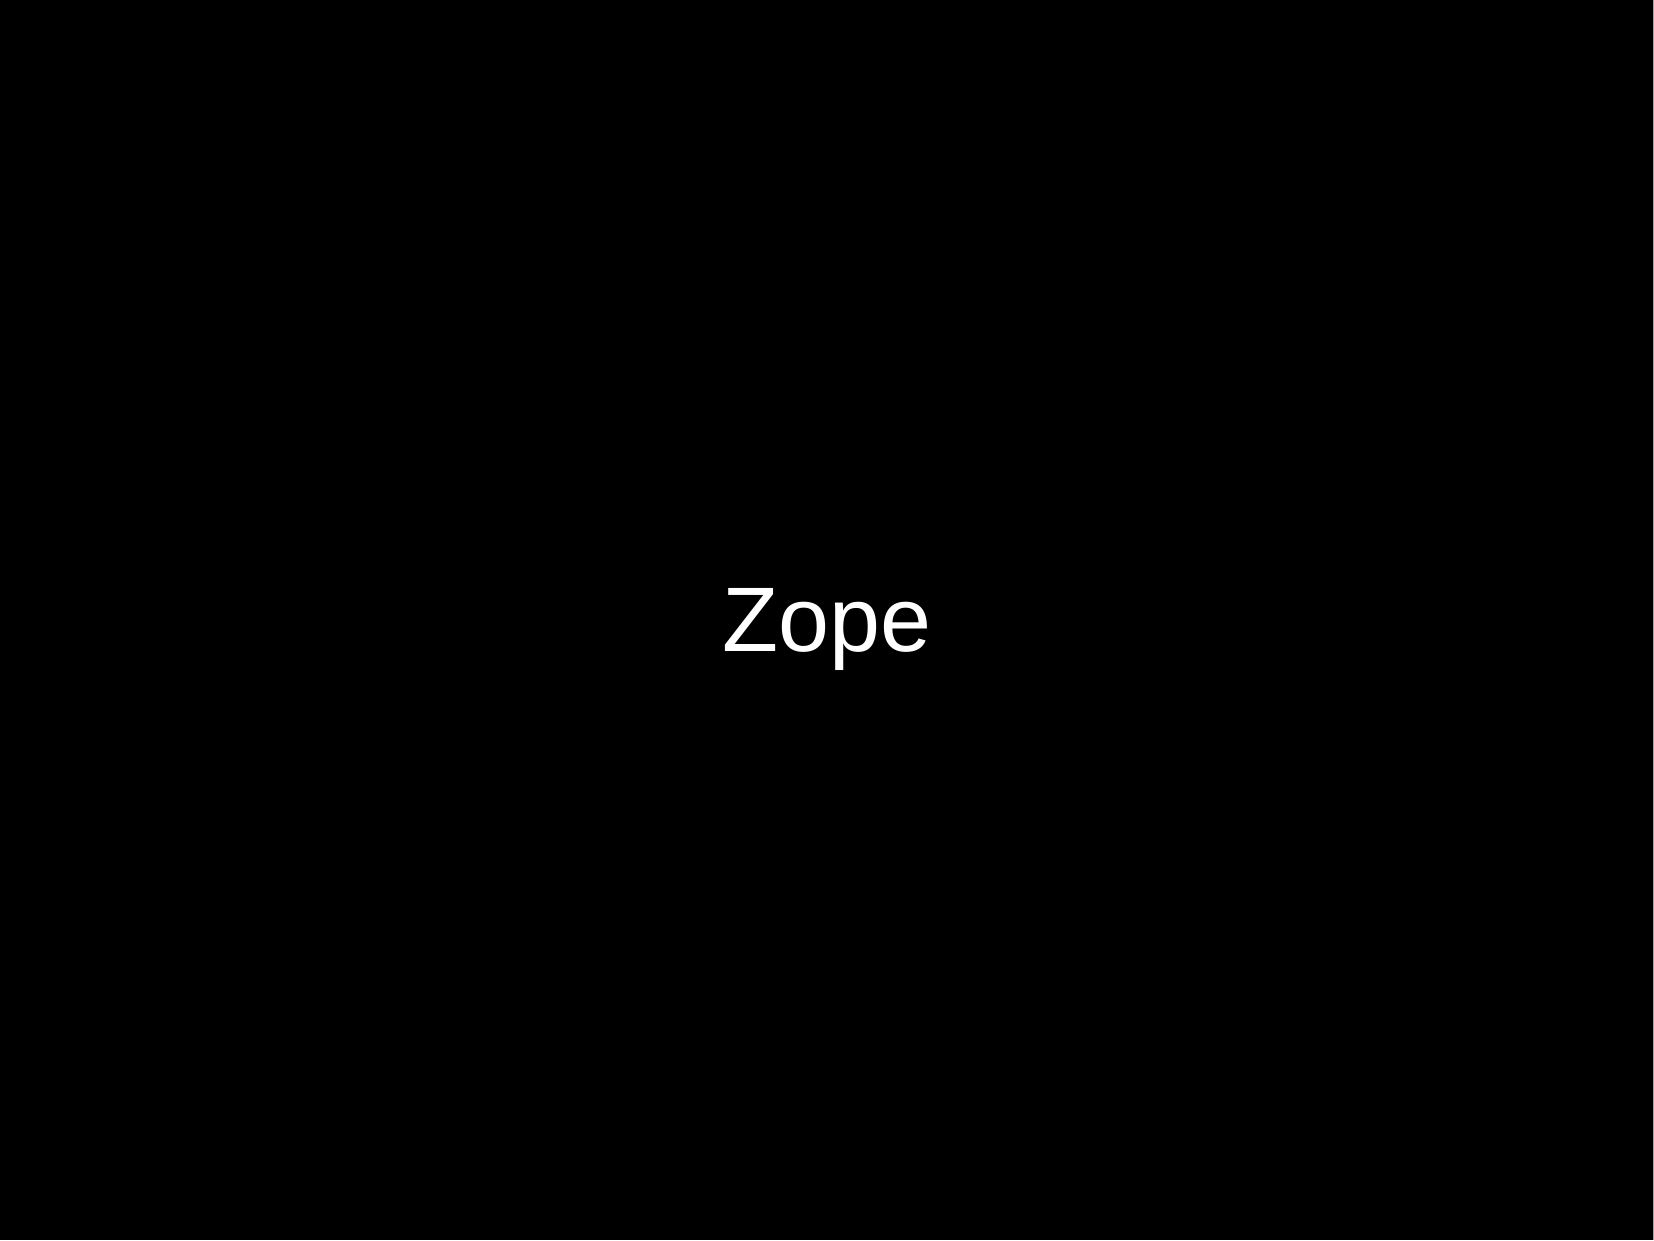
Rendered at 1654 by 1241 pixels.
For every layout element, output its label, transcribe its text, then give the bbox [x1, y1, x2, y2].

title Zope [82, 516, 1571, 724]
